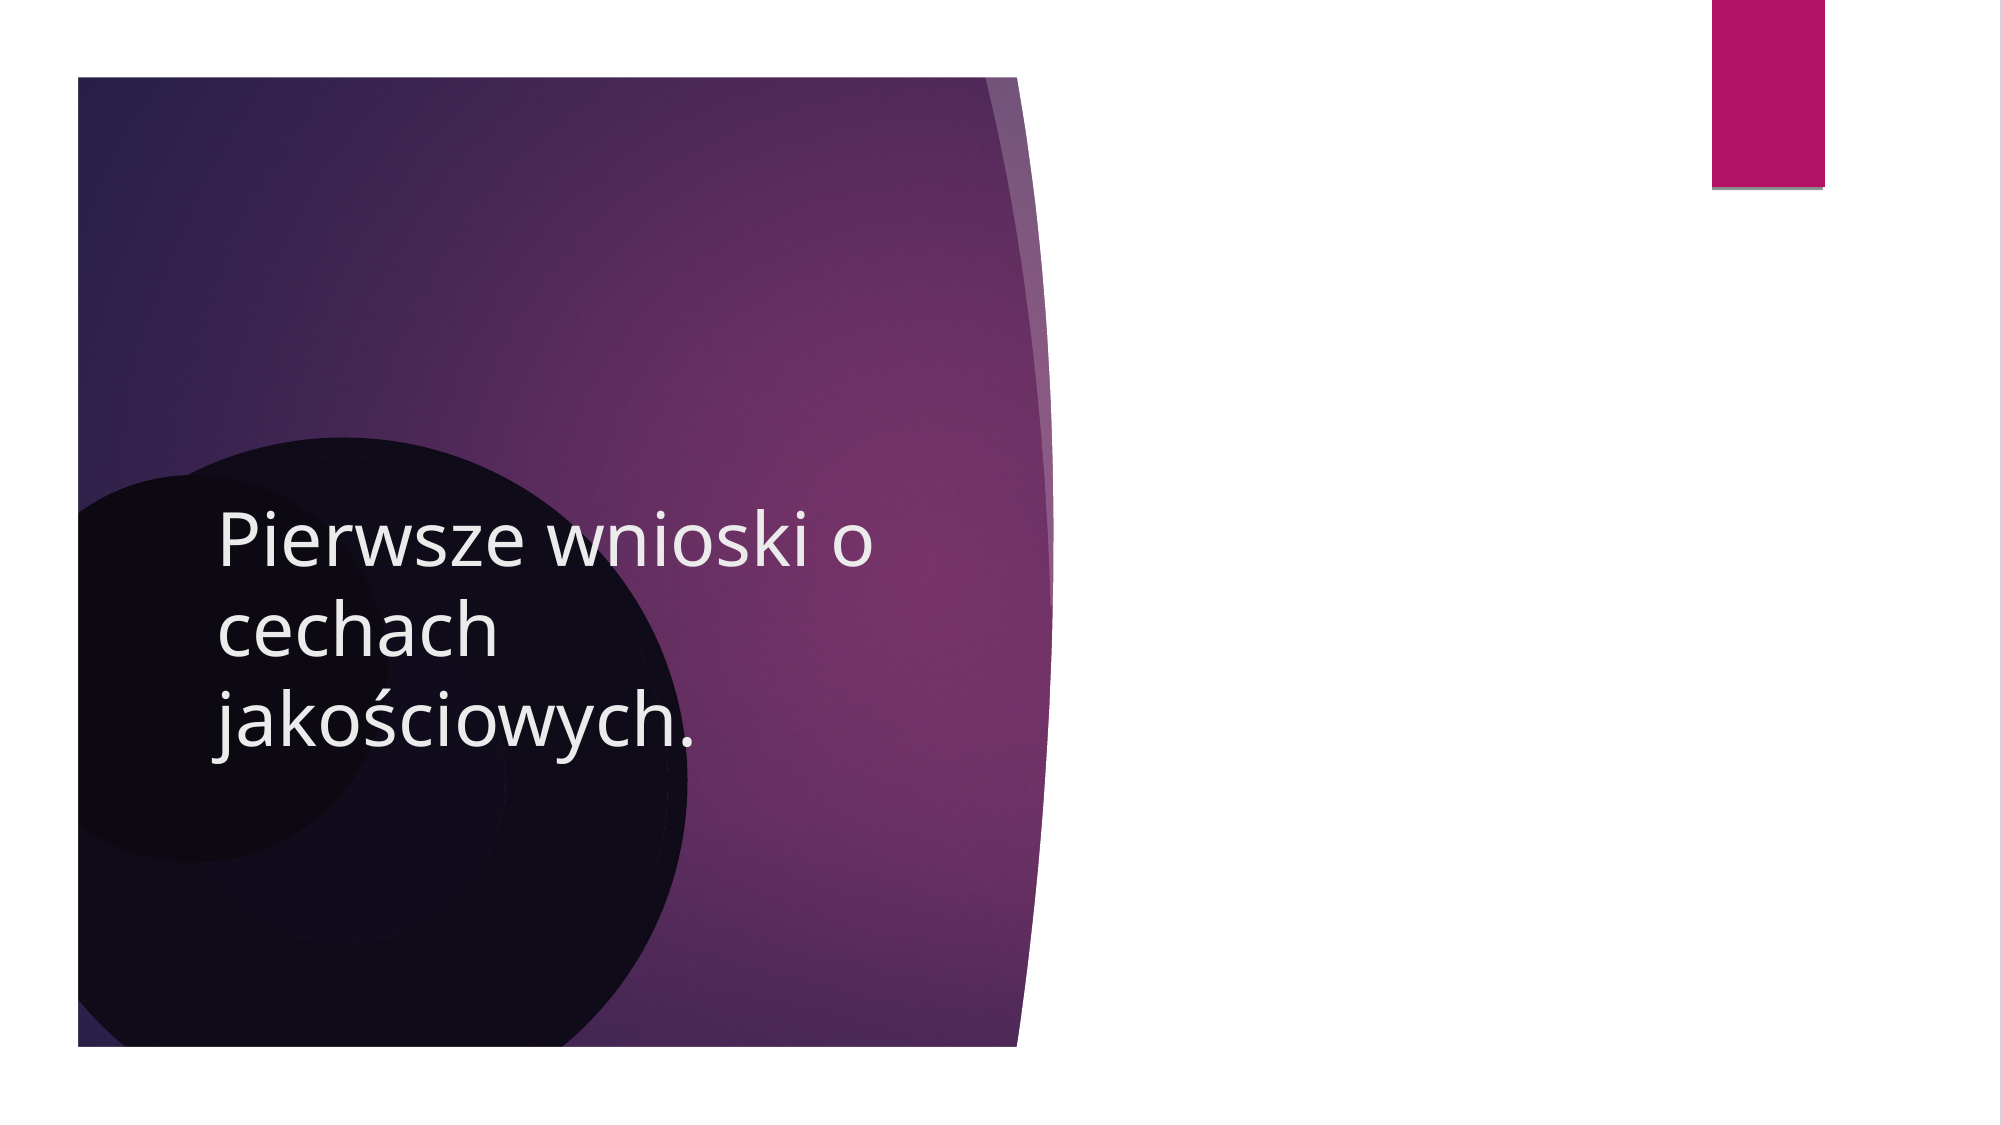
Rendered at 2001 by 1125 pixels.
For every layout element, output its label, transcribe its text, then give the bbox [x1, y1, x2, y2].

title Pierwsze wnioski o cechach jakościowych. [191, 385, 959, 740]
